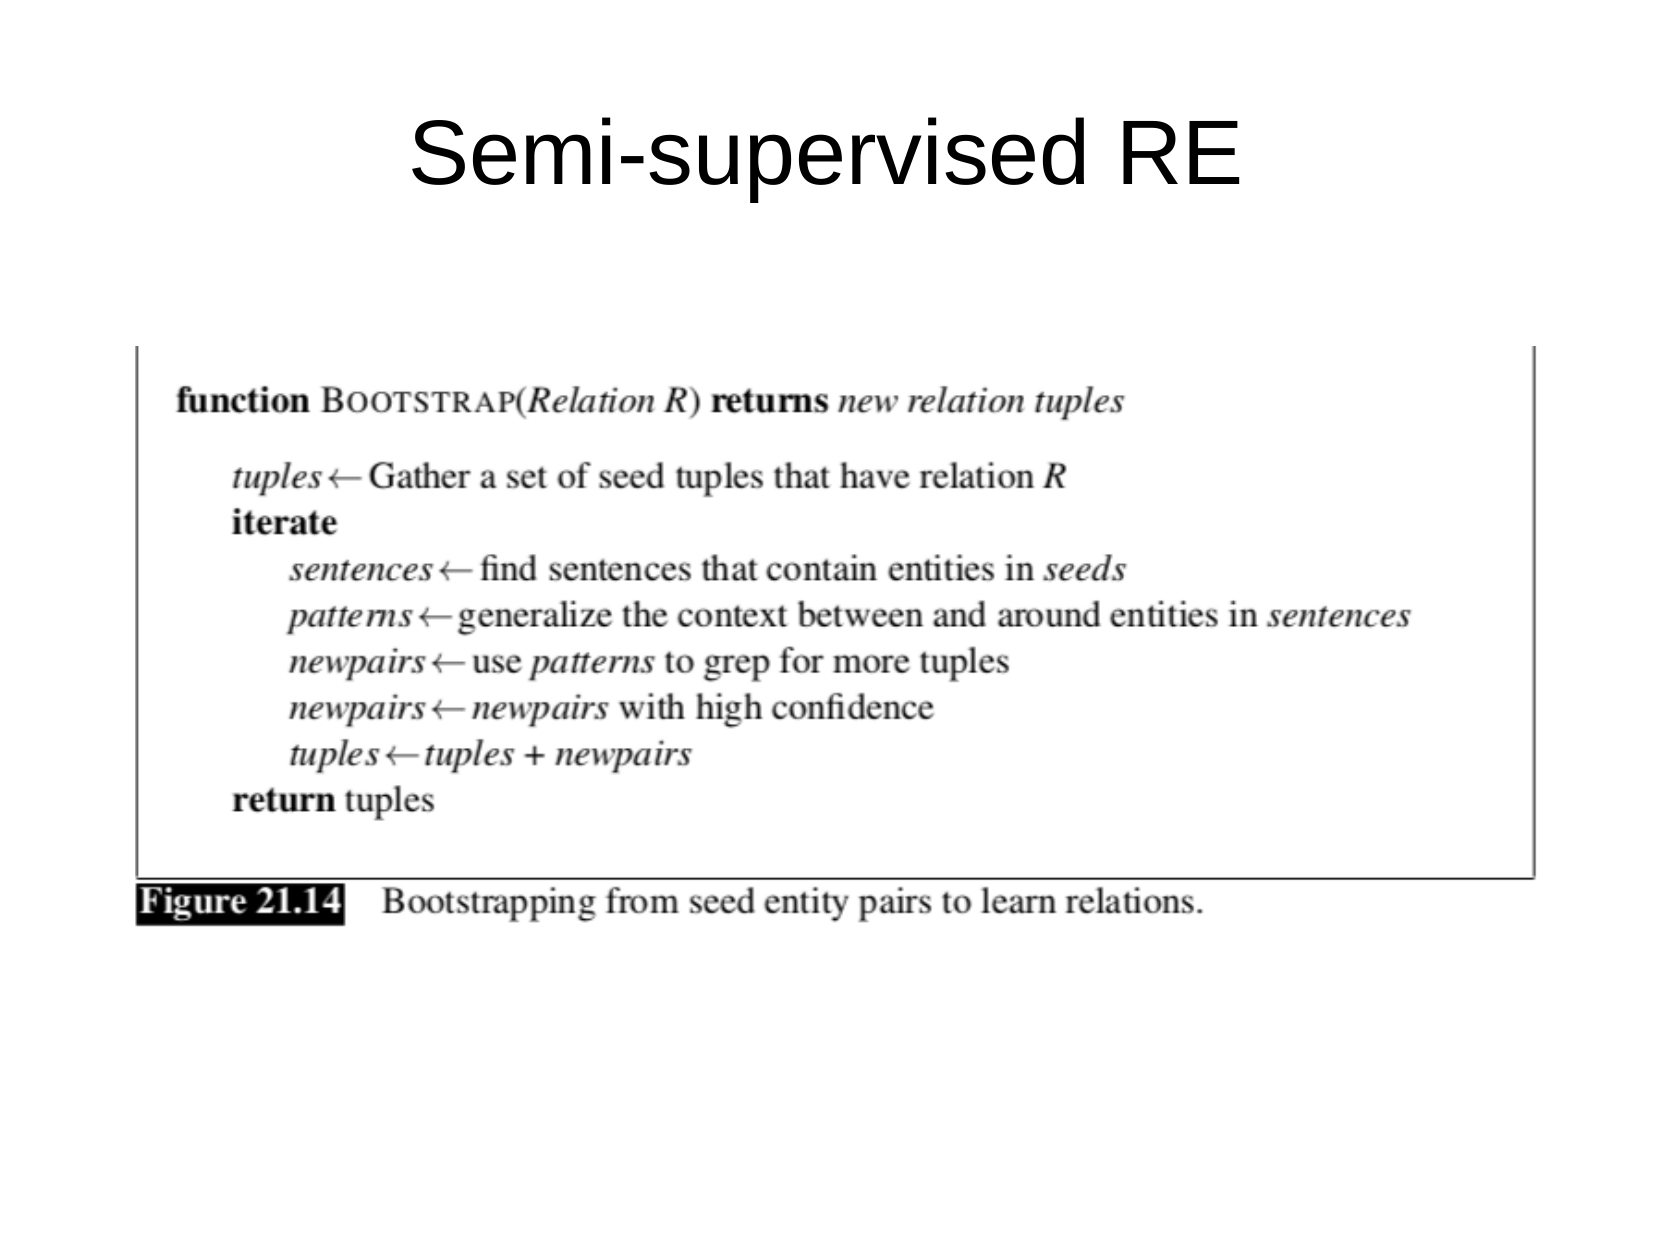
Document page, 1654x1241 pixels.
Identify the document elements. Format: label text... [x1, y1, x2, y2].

picture [135, 346, 1538, 931]
title Semi-supervised RE [82, 49, 1571, 257]
